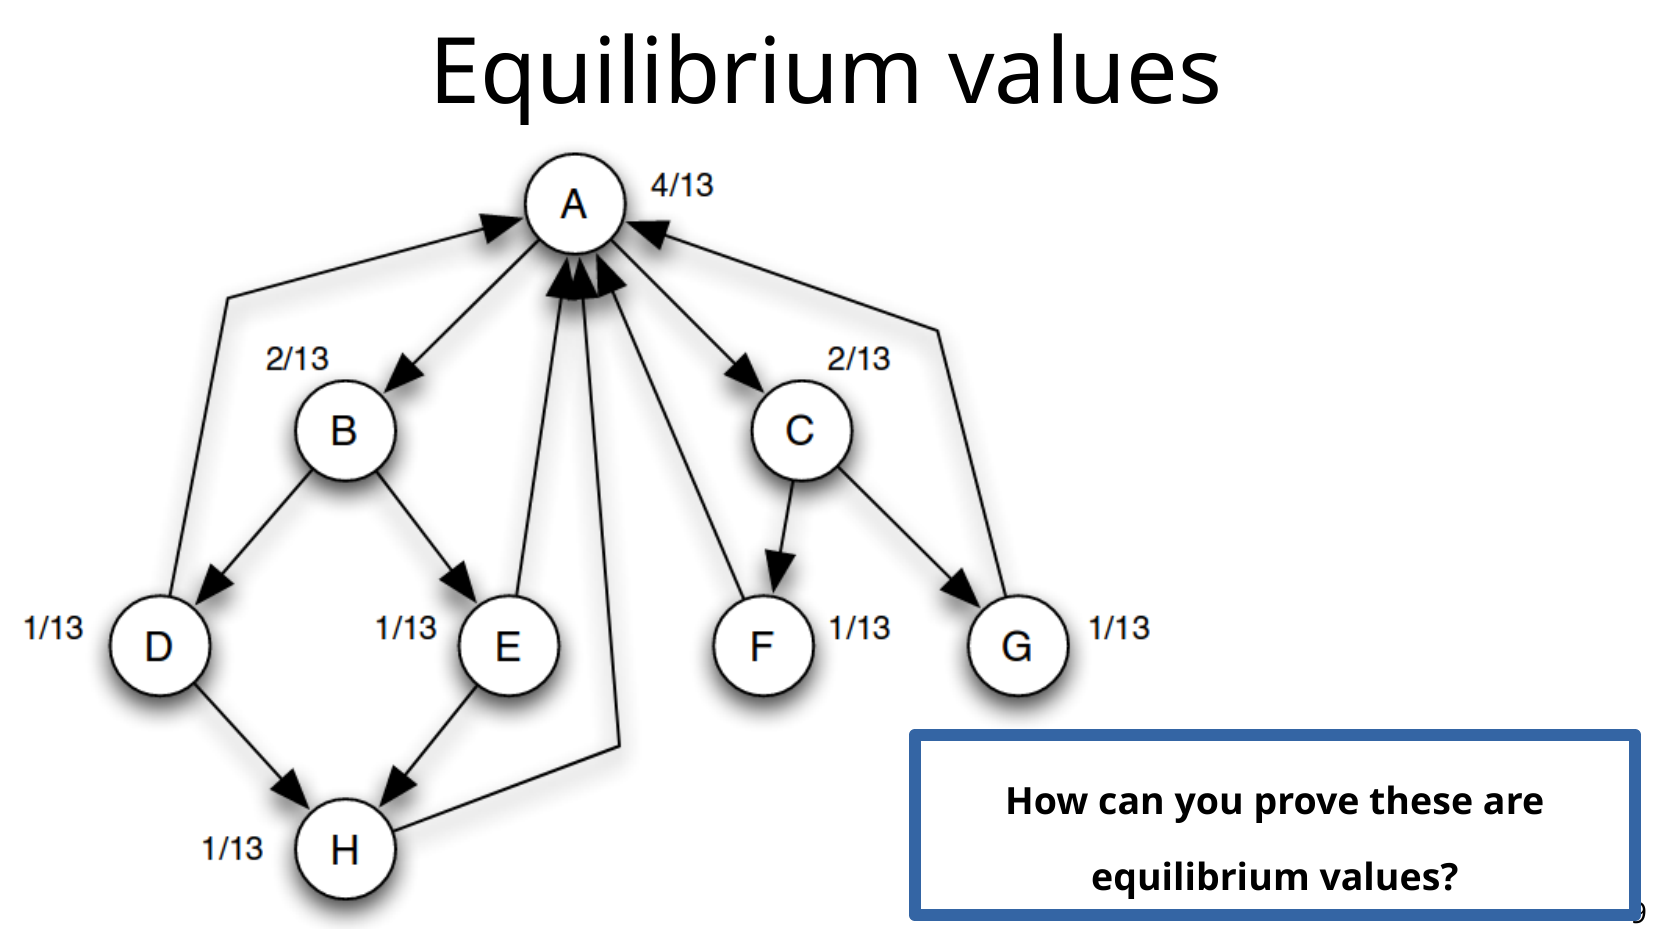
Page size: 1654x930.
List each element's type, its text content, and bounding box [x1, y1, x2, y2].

text_box How can you prove these are equilibrium values? [915, 735, 1636, 916]
picture [6, 134, 1178, 929]
title Equilibrium values [82, 1, 1571, 135]
